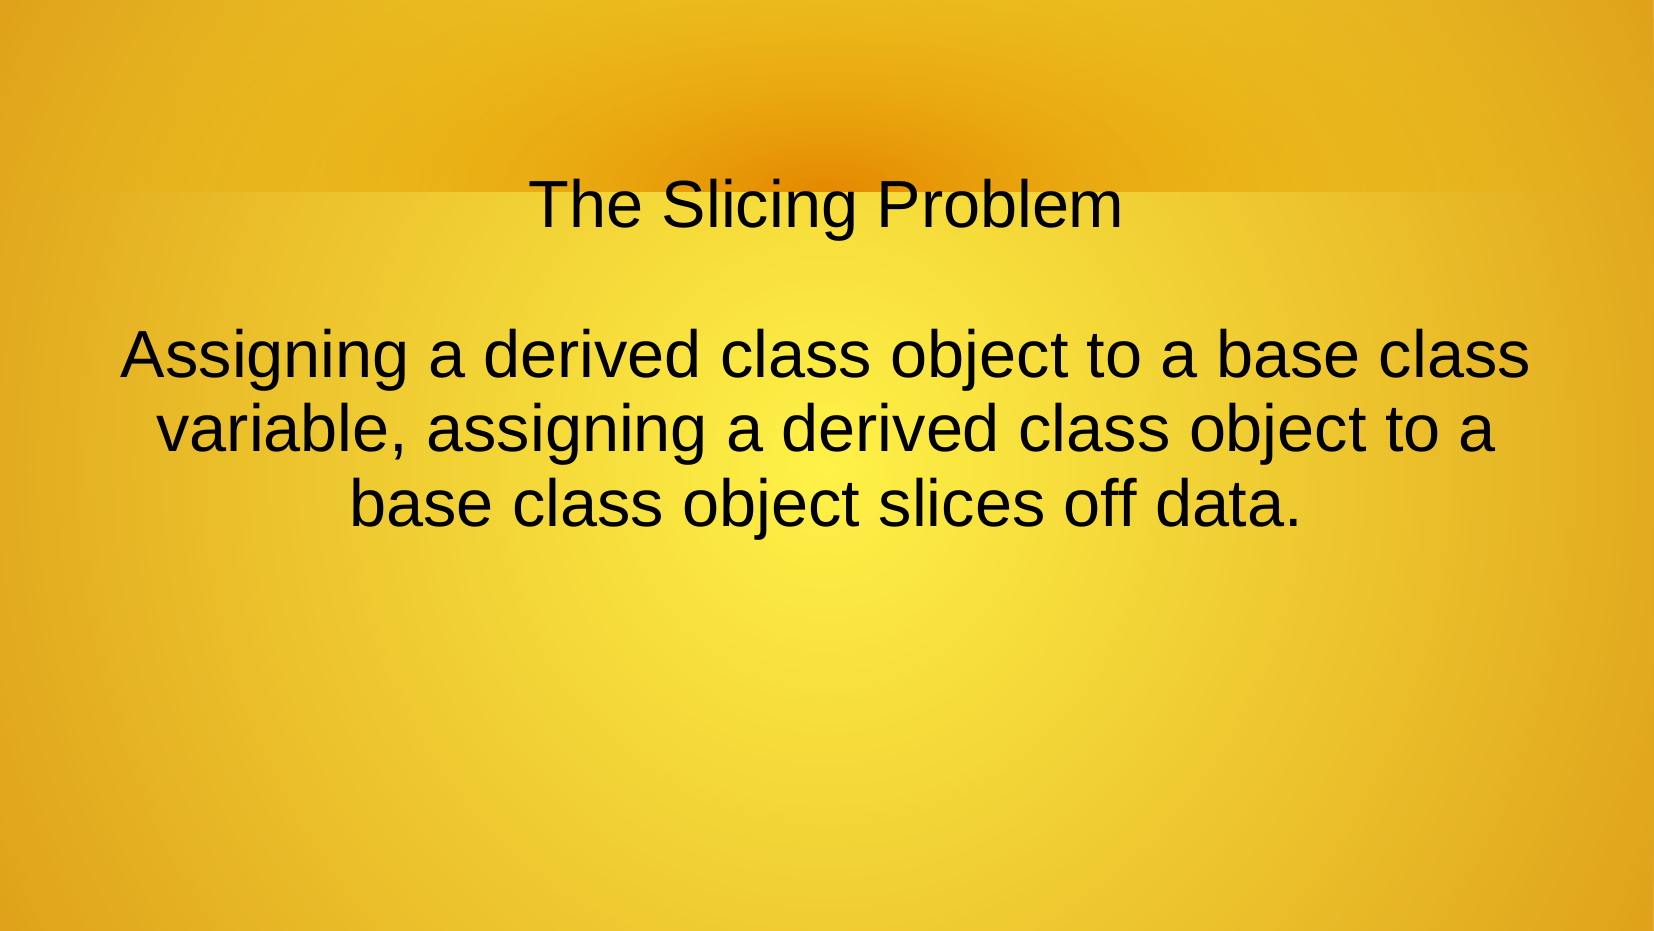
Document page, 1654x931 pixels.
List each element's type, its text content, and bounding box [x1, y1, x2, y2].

subtitle The Slicing Problem Assigning a derived class object to a base class variable, assigning a derived class object to a base class object slices off data. [82, 35, 1571, 748]
